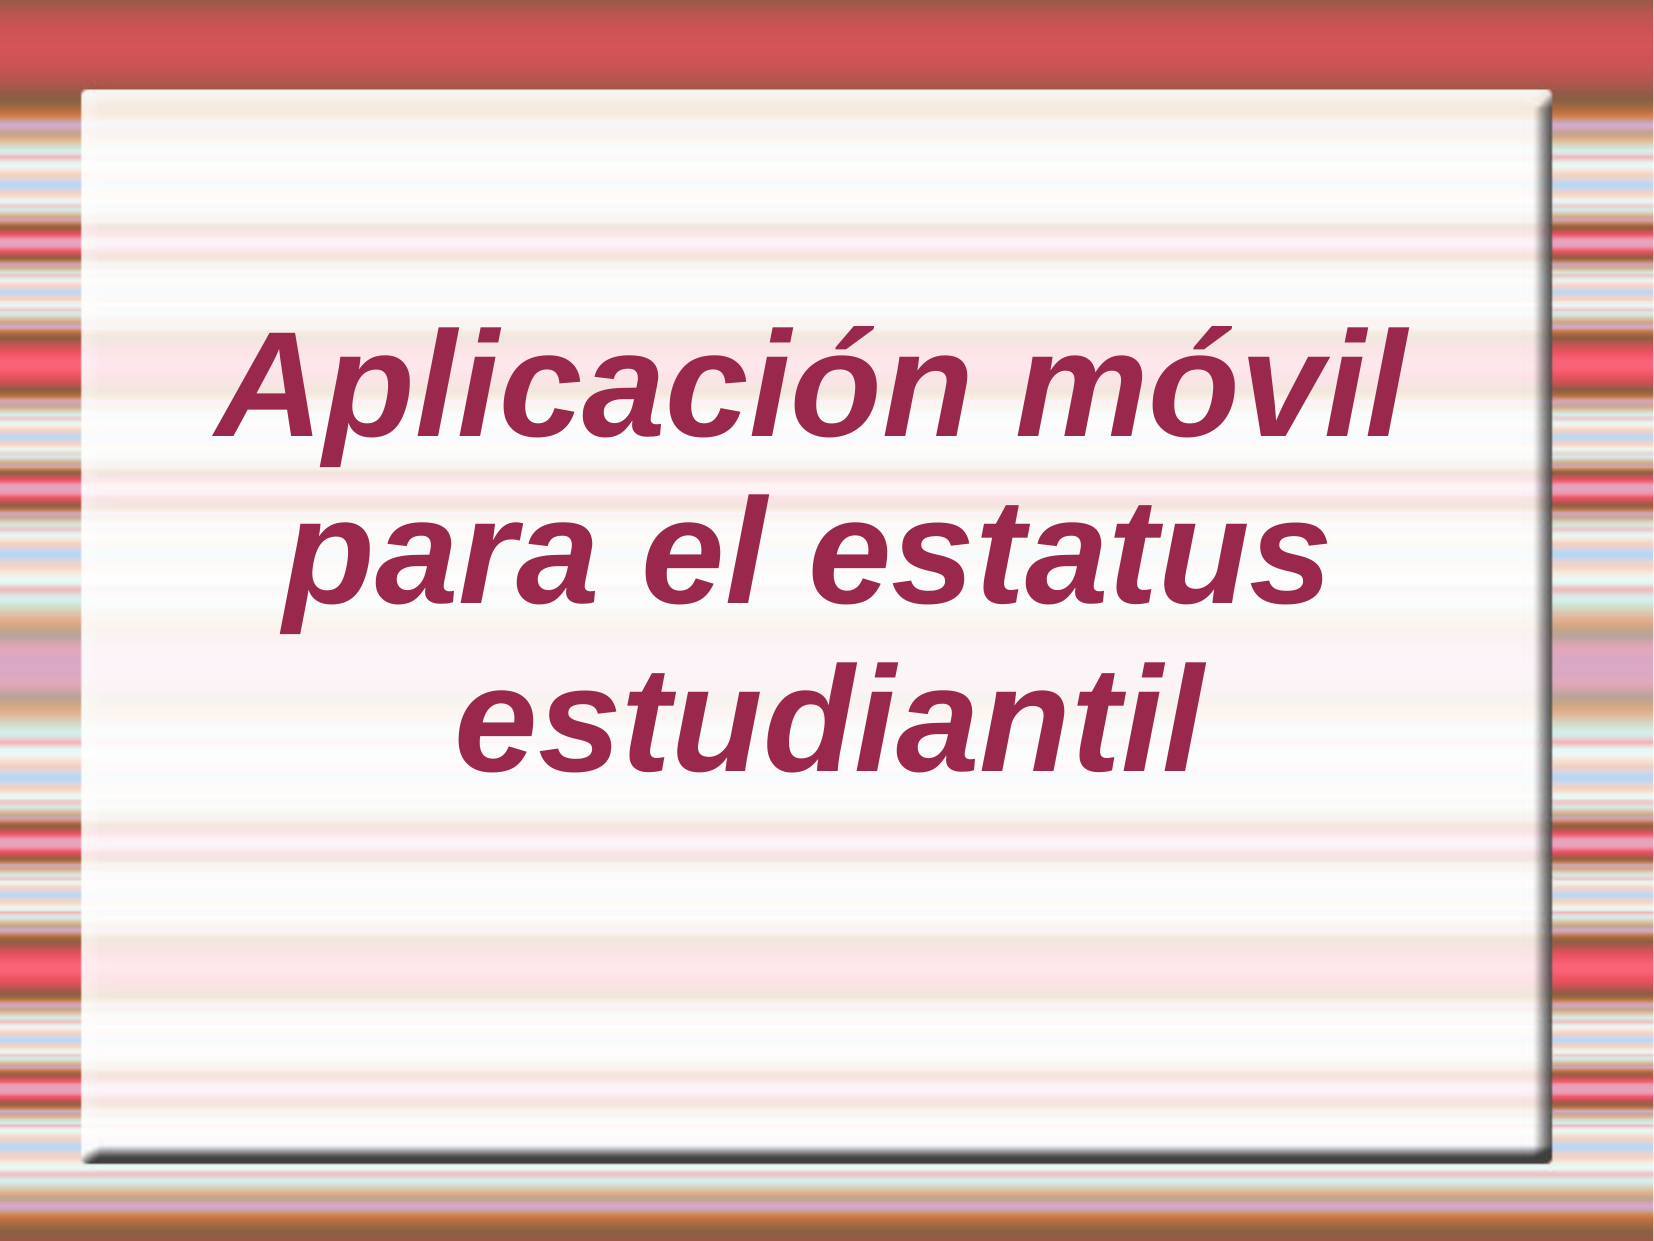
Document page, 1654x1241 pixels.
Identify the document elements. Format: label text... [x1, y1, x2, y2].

picture [0, 0, 1654, 1241]
title Aplicación móvil para el estatus estudiantil [106, 300, 1519, 804]
